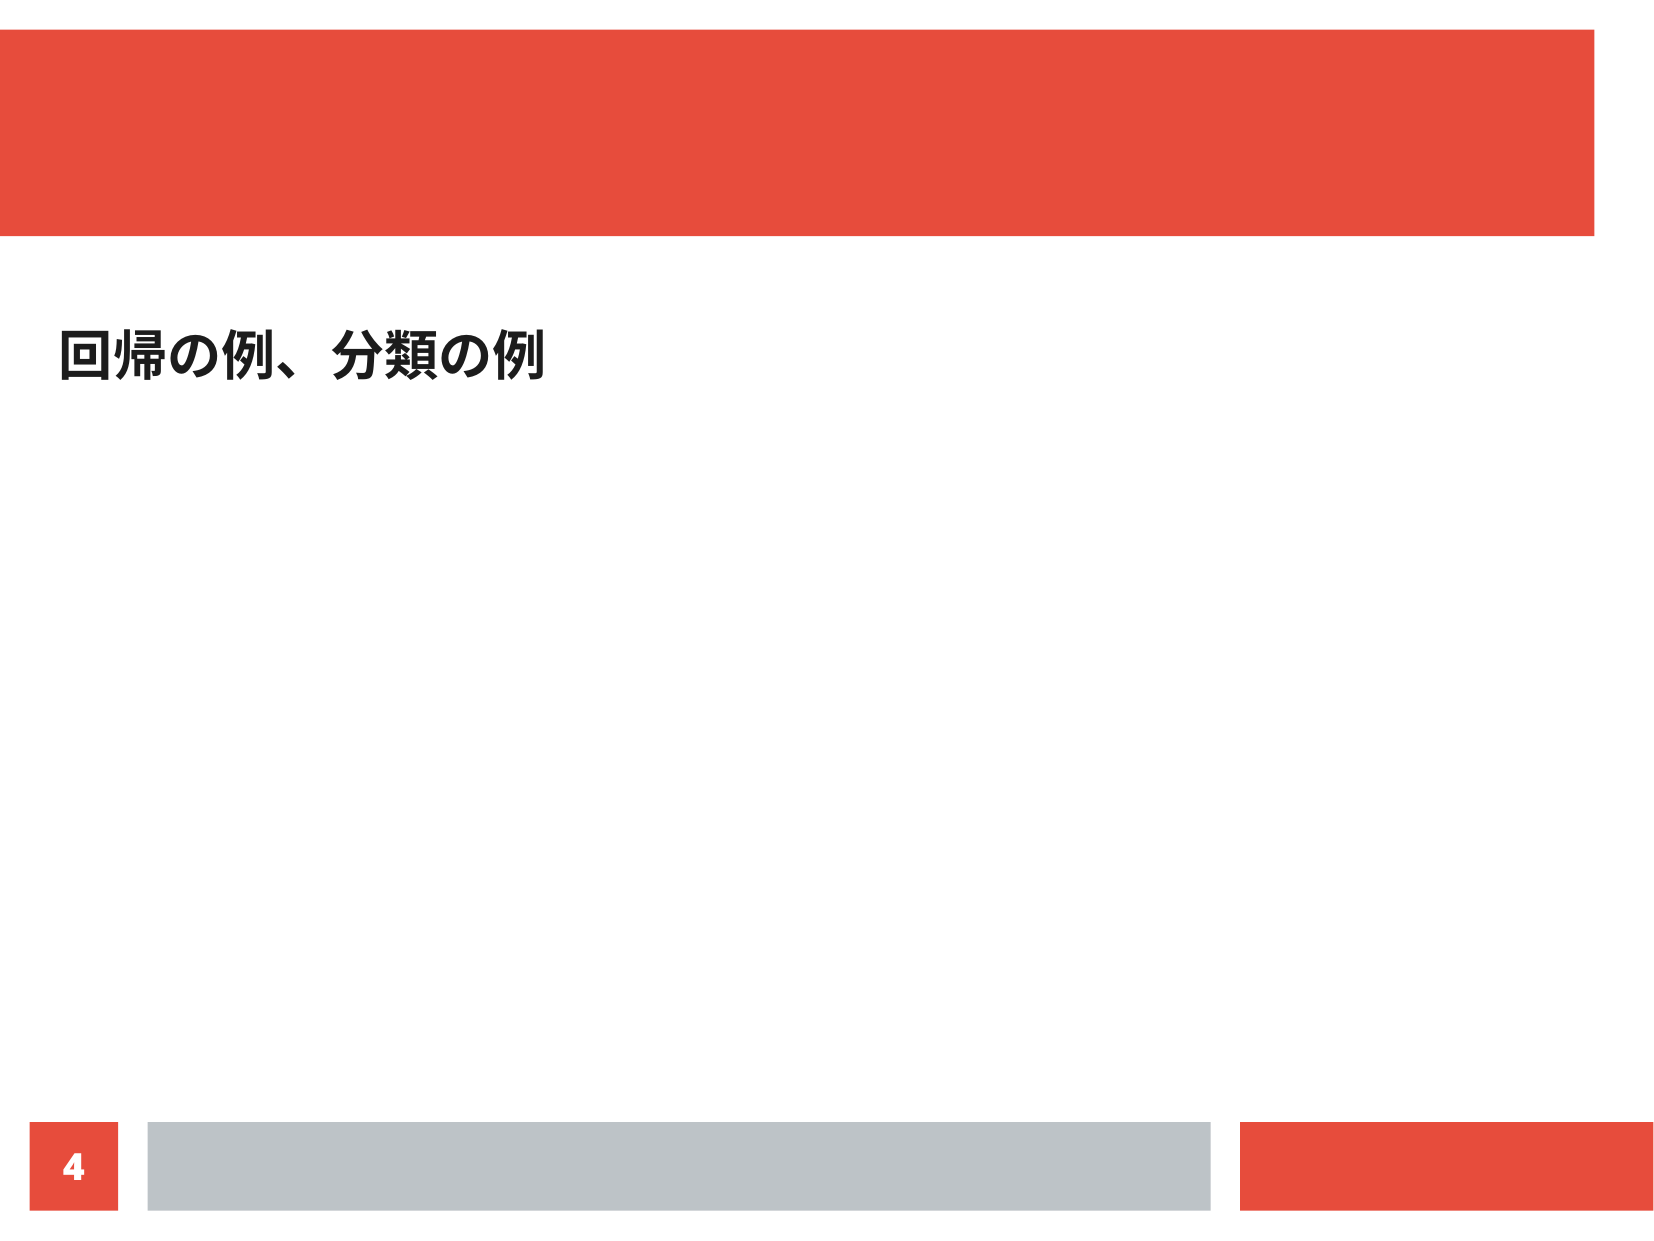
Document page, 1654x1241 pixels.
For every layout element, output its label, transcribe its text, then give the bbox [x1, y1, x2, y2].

list 回帰の例、分類の例 [59, 324, 1565, 1093]
